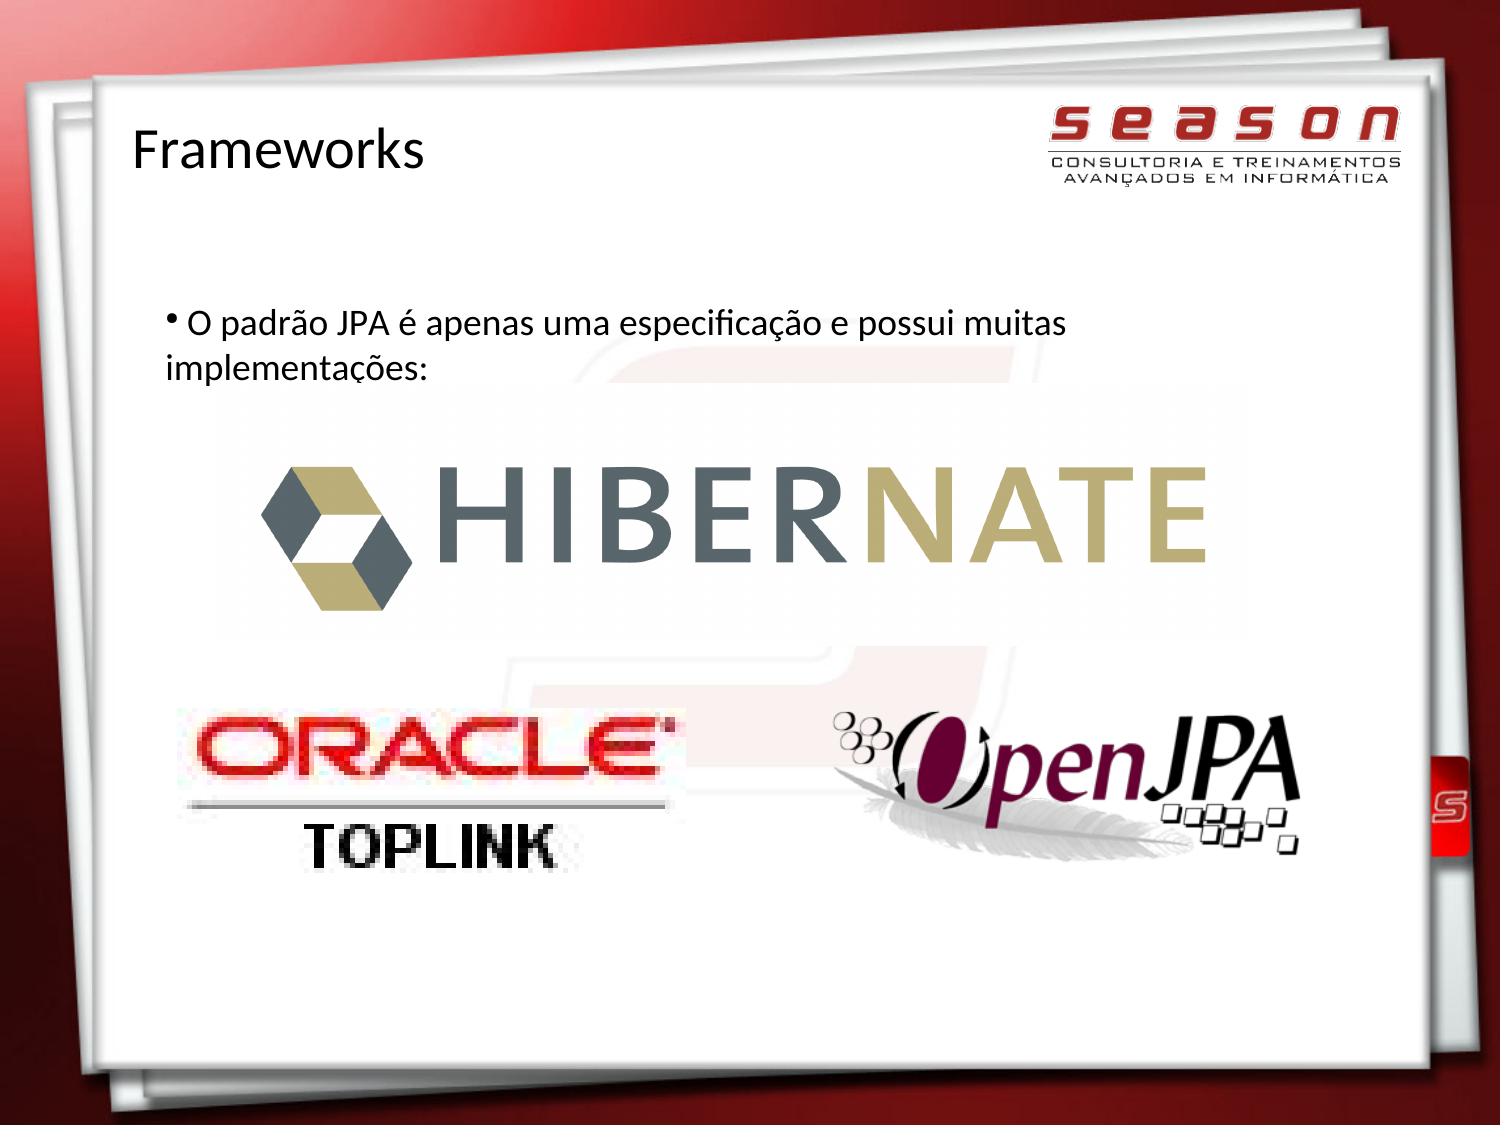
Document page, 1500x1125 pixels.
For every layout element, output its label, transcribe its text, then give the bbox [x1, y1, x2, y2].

picture [0, 0, 1500, 1125]
text_box O padrão JPA é apenas uma especificação e possui muitas implementações: [165, 283, 1328, 402]
title Frameworks [118, 33, 1394, 257]
